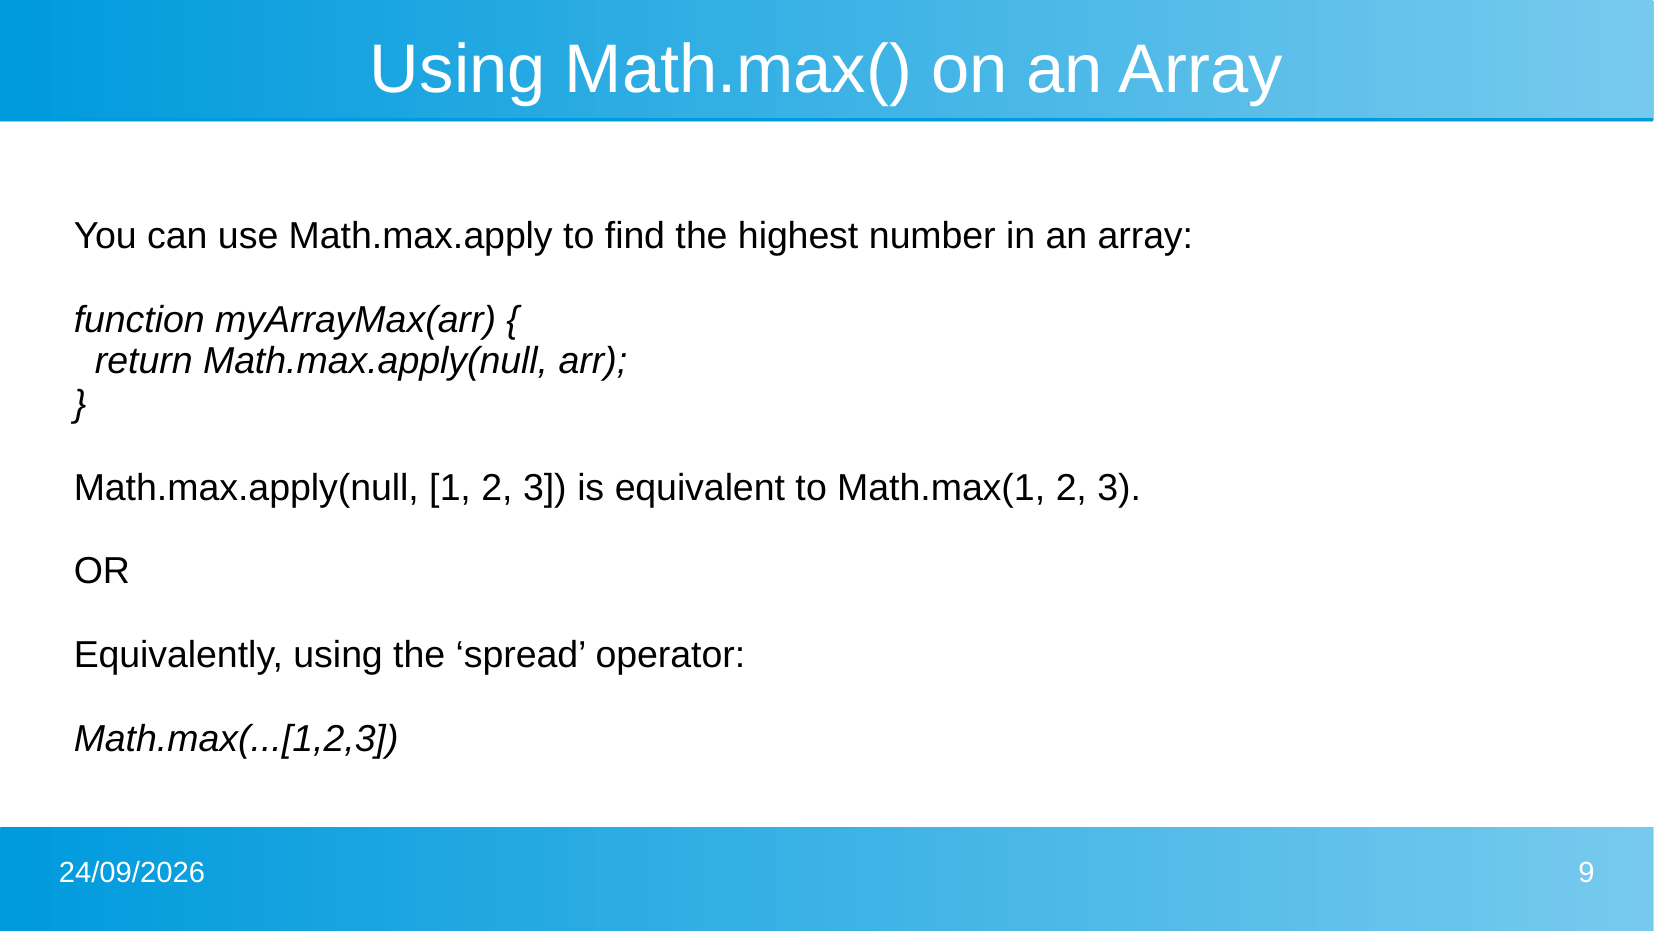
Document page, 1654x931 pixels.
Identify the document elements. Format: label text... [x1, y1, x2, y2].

text_box You can use Math.max.apply to find the highest number in an array: function myArrayMax(arr) { return Math.max.apply(null, arr); } Math.max.apply(null, [1, 2, 3]) is equivalent to Math.max(1, 2, 3). OR Equivalently, using the ‘spread’ operator: Math.max(...[1,2,3]) [59, 206, 1447, 768]
title Using Math.max() on an Array [59, 29, 1595, 108]
